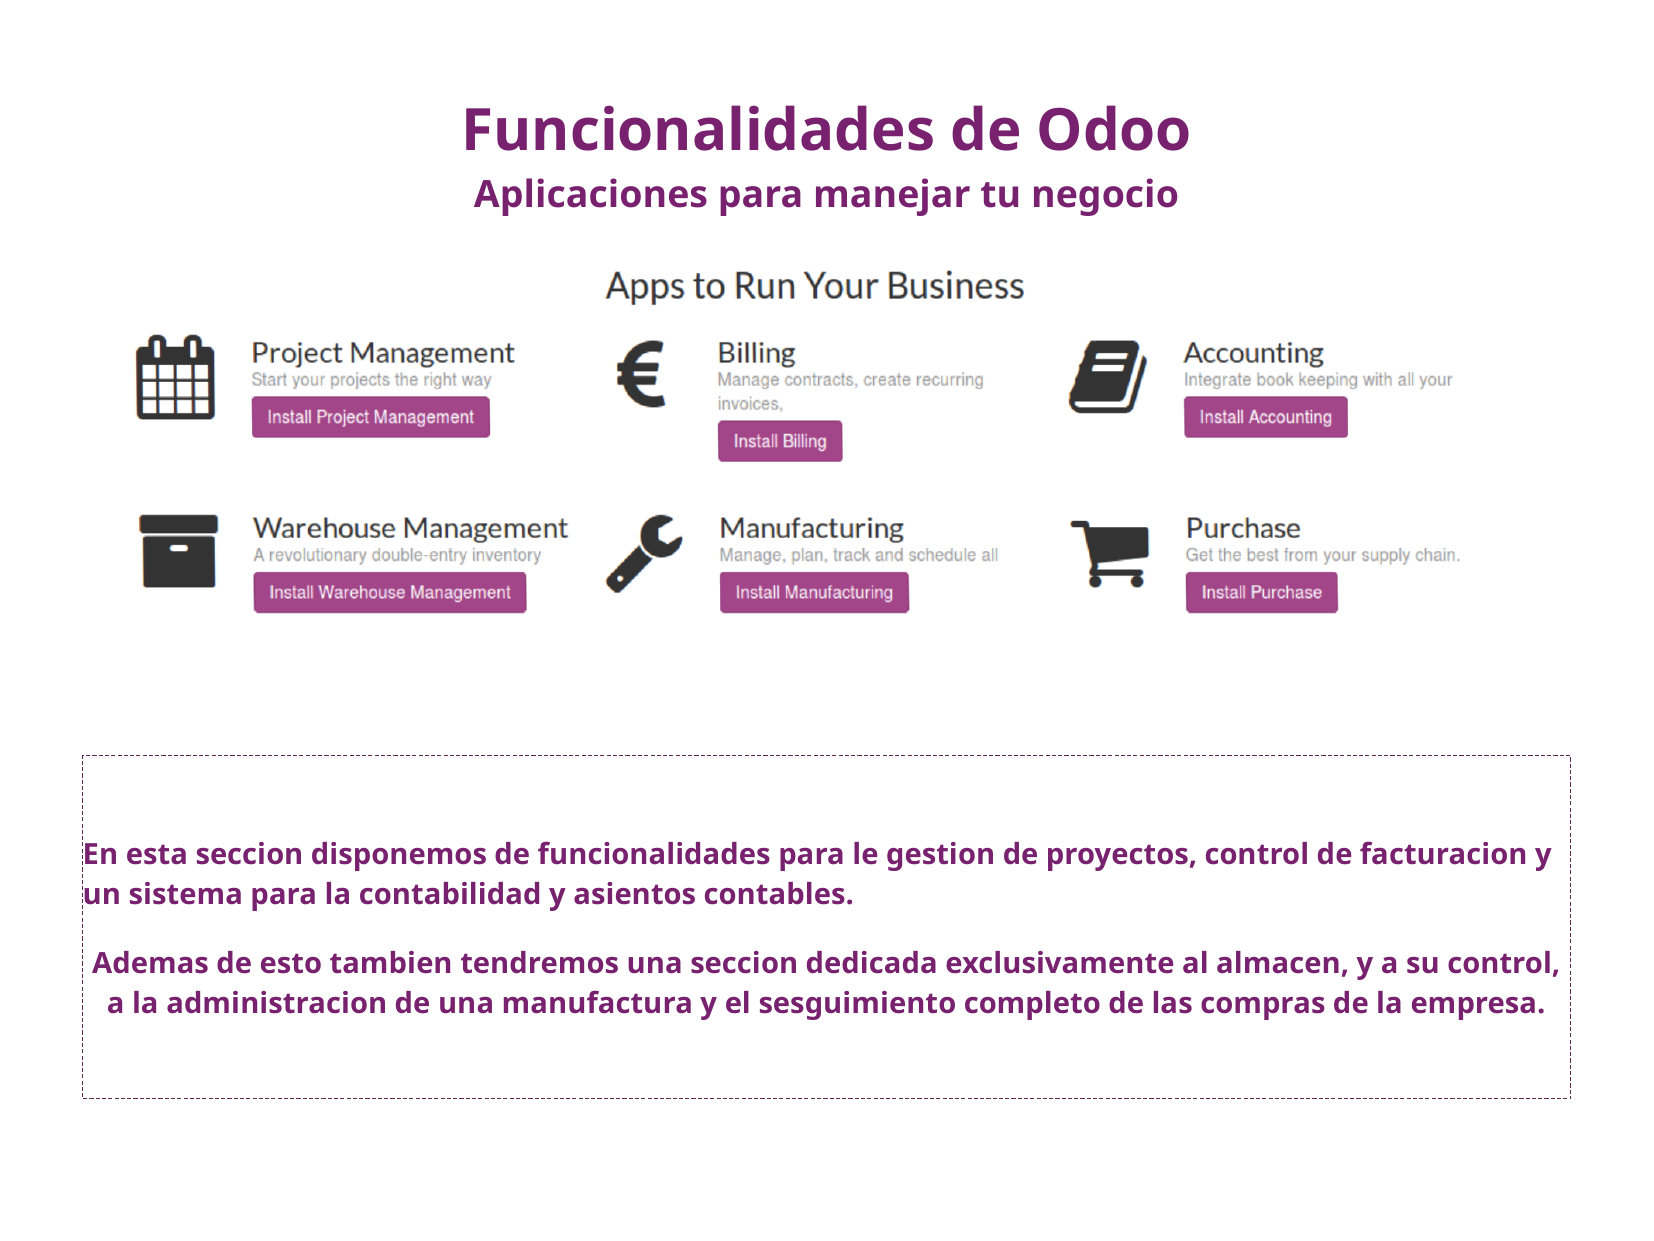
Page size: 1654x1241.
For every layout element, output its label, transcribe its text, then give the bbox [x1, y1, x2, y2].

list En esta seccion disponemos de funcionalidades para le gestion de proyectos, control de facturacion y un sistema para la contabilidad y asientos contables. Ademas de esto tambien tendremos una seccion dedicada exclusivamente al almacen, y a su control, a la administracion de una manufactura y el sesguimiento completo de las compras de la empresa. [82, 755, 1571, 1099]
title Funcionalidades de Odoo Aplicaciones para manejar tu negocio [82, 49, 1571, 257]
picture [77, 253, 1571, 656]
